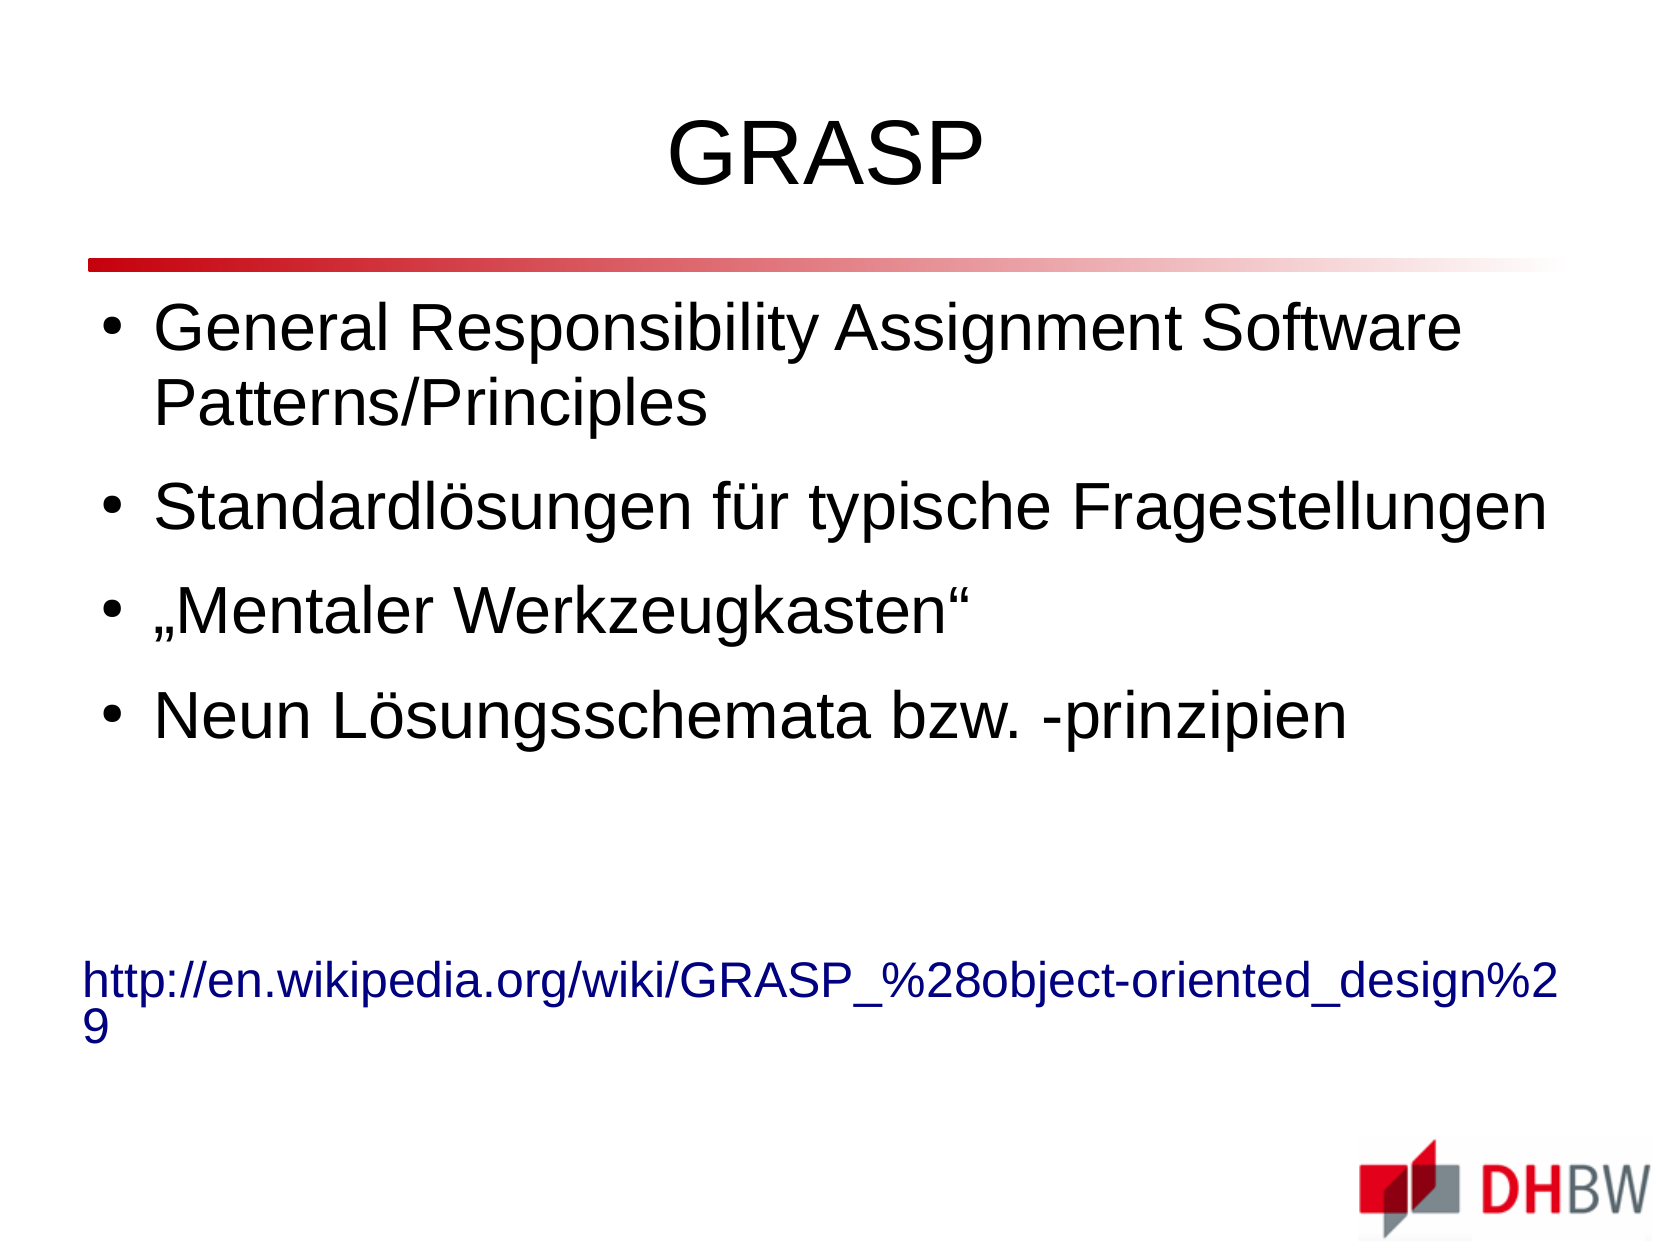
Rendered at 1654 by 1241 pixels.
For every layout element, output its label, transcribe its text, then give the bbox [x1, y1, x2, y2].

picture [1358, 1137, 1652, 1241]
title GRASP [82, 56, 1571, 250]
list General Responsibility Assignment Software Patterns/Principles Standardlösungen für typische Fragestellungen „Mentaler Werkzeugkasten“ Neun Lösungsschemata bzw. -prinzipien http://en.wikipedia.org/wiki/GRASP_%28object-oriented_design%29 [82, 290, 1571, 1094]
